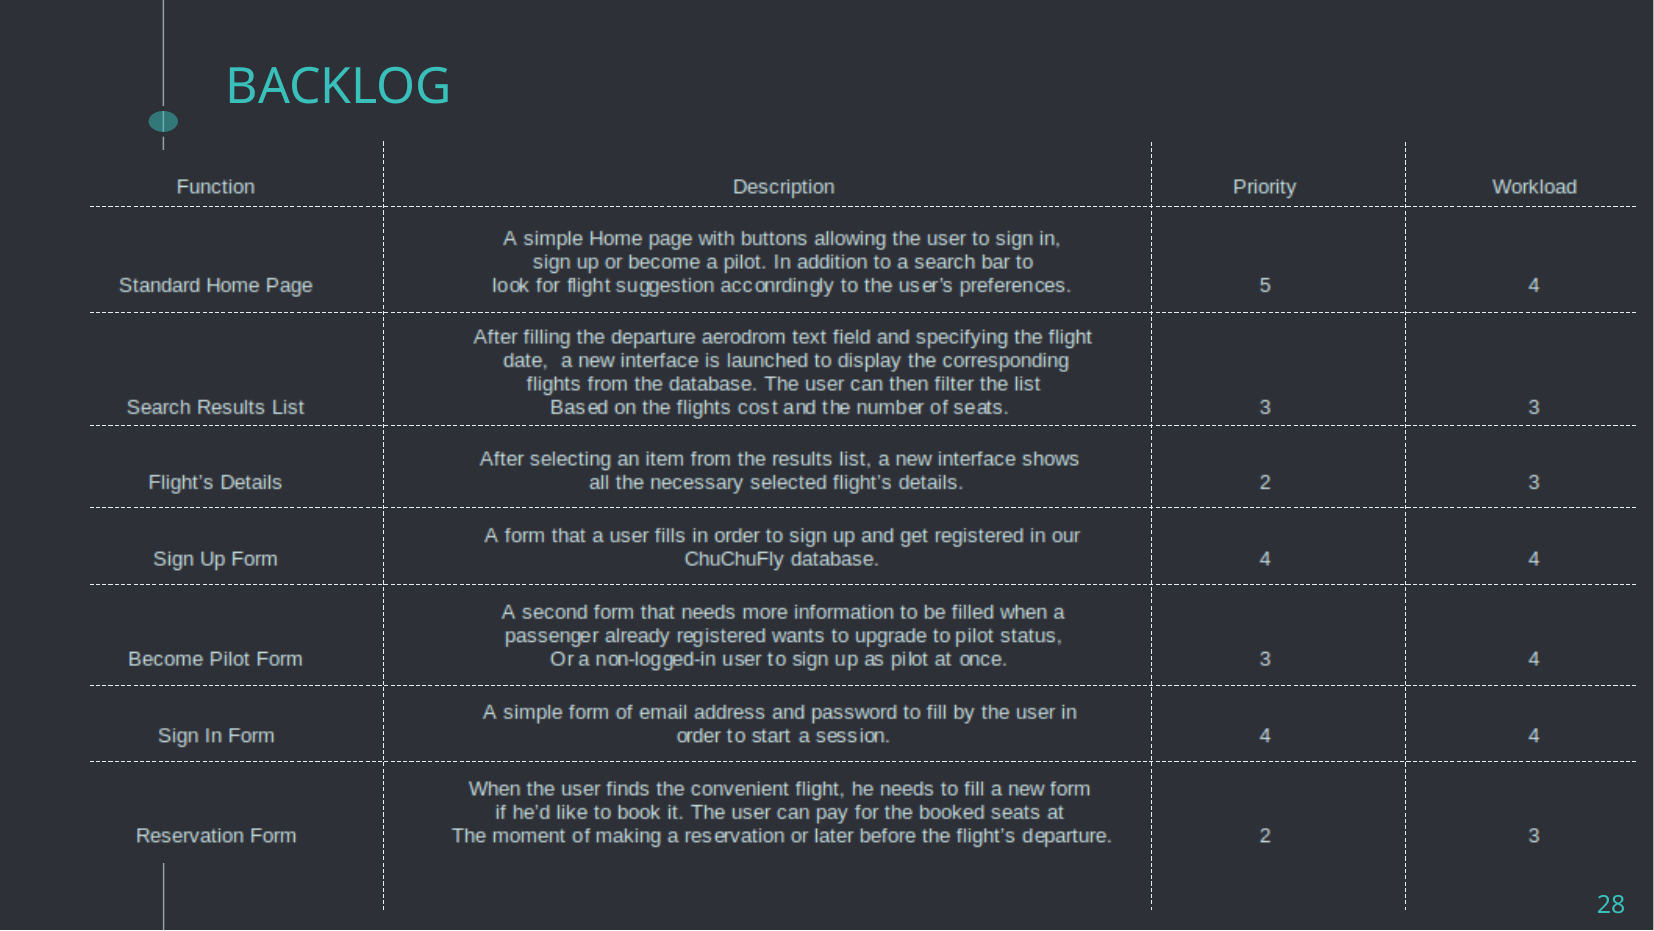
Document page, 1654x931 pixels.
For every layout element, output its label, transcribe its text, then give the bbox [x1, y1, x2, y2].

picture [33, 150, 1624, 863]
slide_number <numéro> [1541, 873, 1641, 931]
title BACKLOG [210, 66, 1451, 130]
